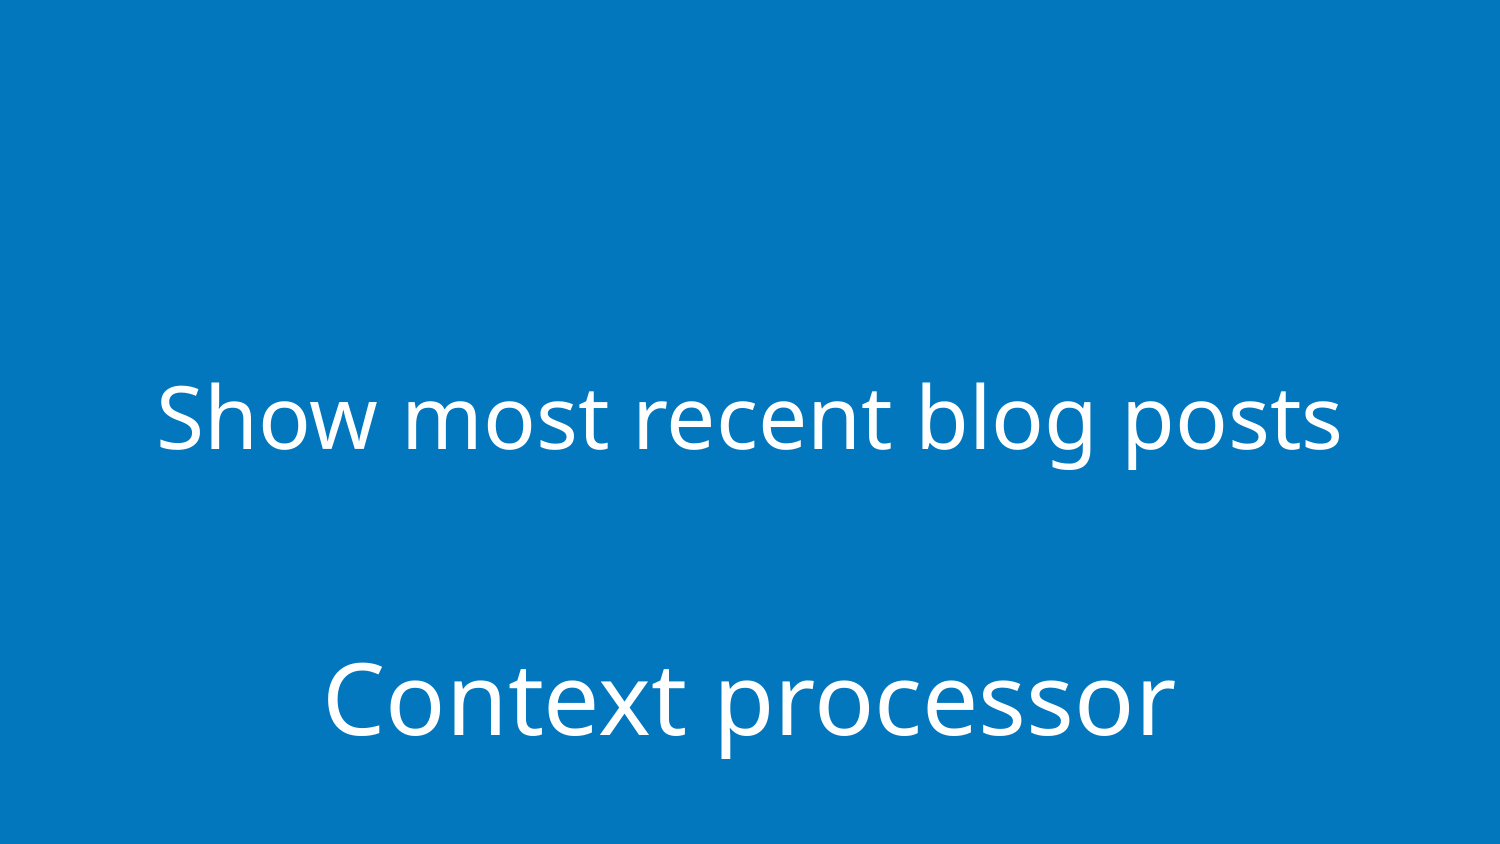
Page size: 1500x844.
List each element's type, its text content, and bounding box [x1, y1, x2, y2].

title Show most recent blog posts [75, 58, 1425, 568]
text_box Context processor [75, 568, 1425, 771]
